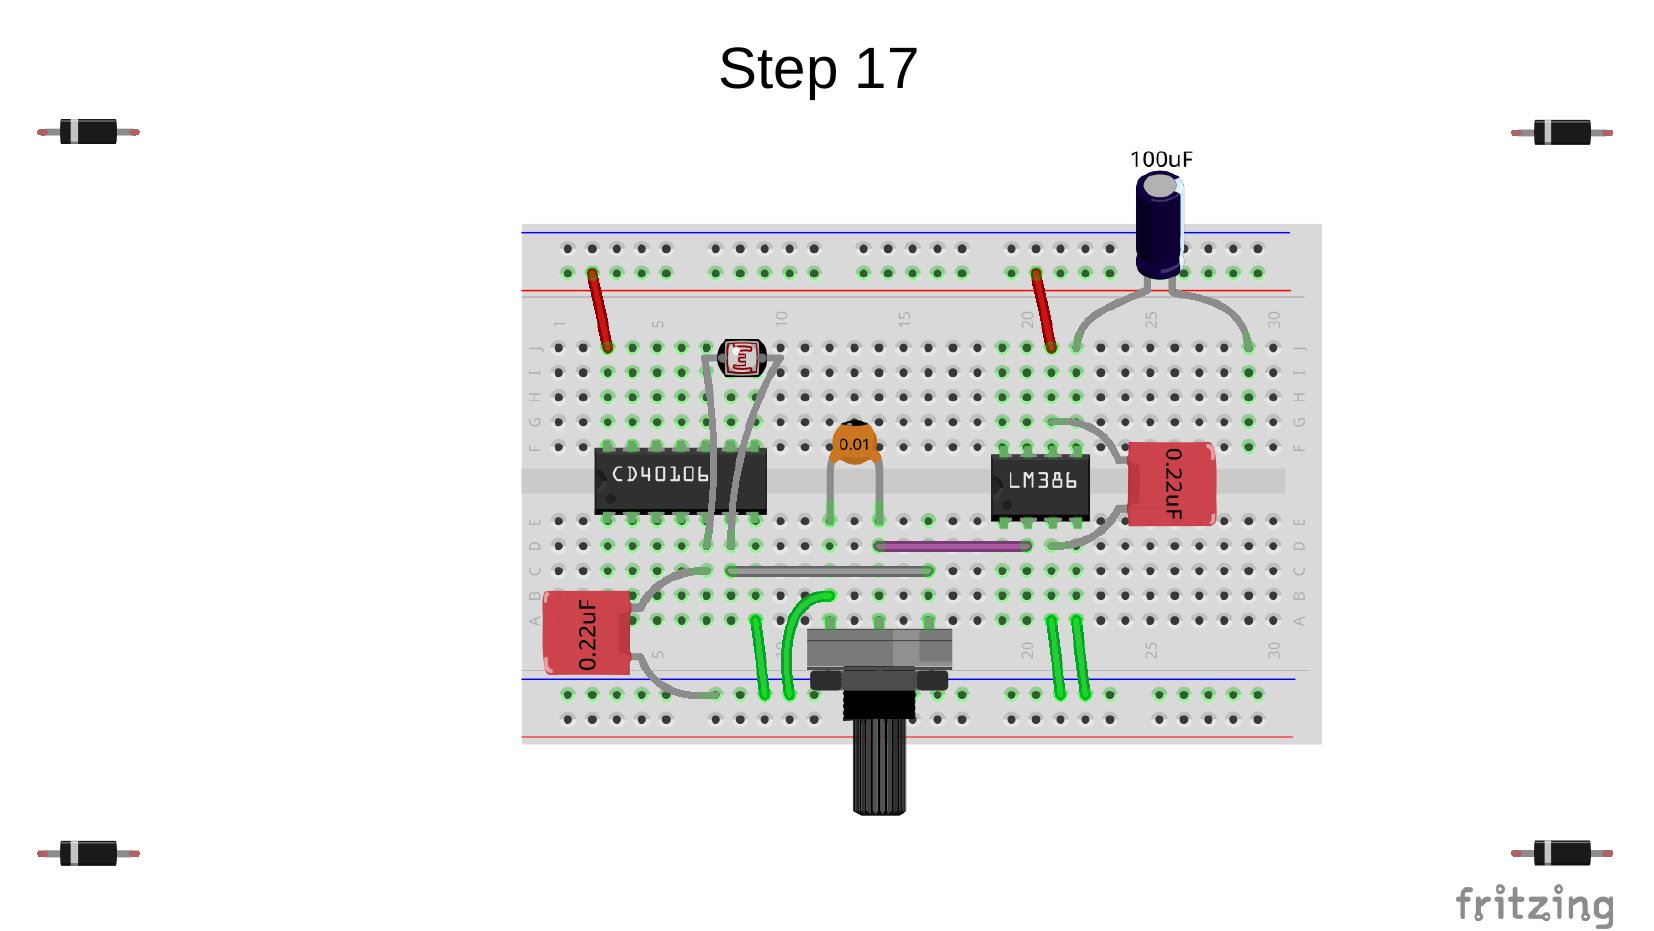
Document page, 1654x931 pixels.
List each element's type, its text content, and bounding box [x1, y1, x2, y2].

title Step 17 [79, 31, 1561, 104]
picture [37, 119, 1613, 929]
